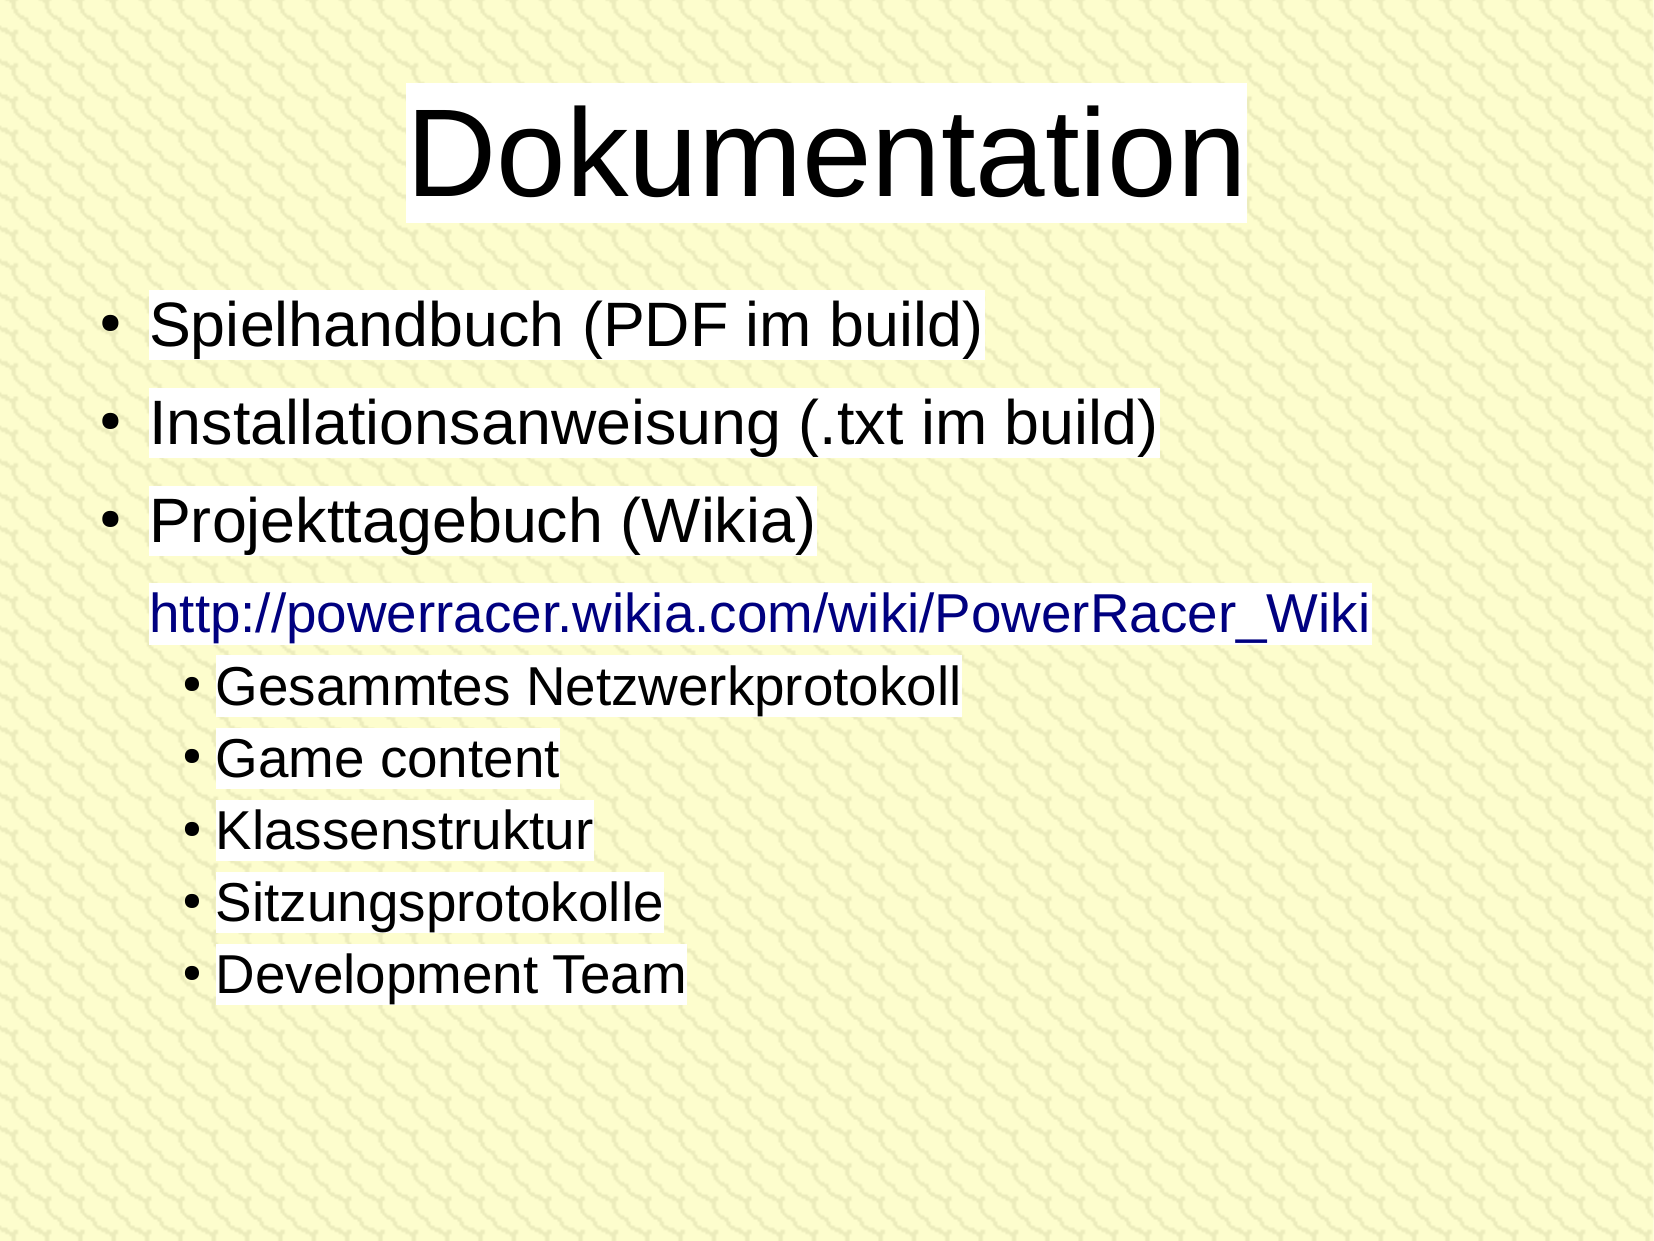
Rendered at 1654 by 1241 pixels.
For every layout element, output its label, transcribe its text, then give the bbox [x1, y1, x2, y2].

title Dokumentation [82, 49, 1571, 257]
picture [0, 0, 1654, 1241]
list Spielhandbuch (PDF im build) Installationsanweisung (.txt im build) Projekttagebuch (Wikia) http://powerracer.wikia.com/wiki/PowerRacer_Wiki Gesammtes Netzwerkprotokoll Game content Klassenstruktur Sitzungsprotokolle Development Team [82, 290, 1571, 1010]
